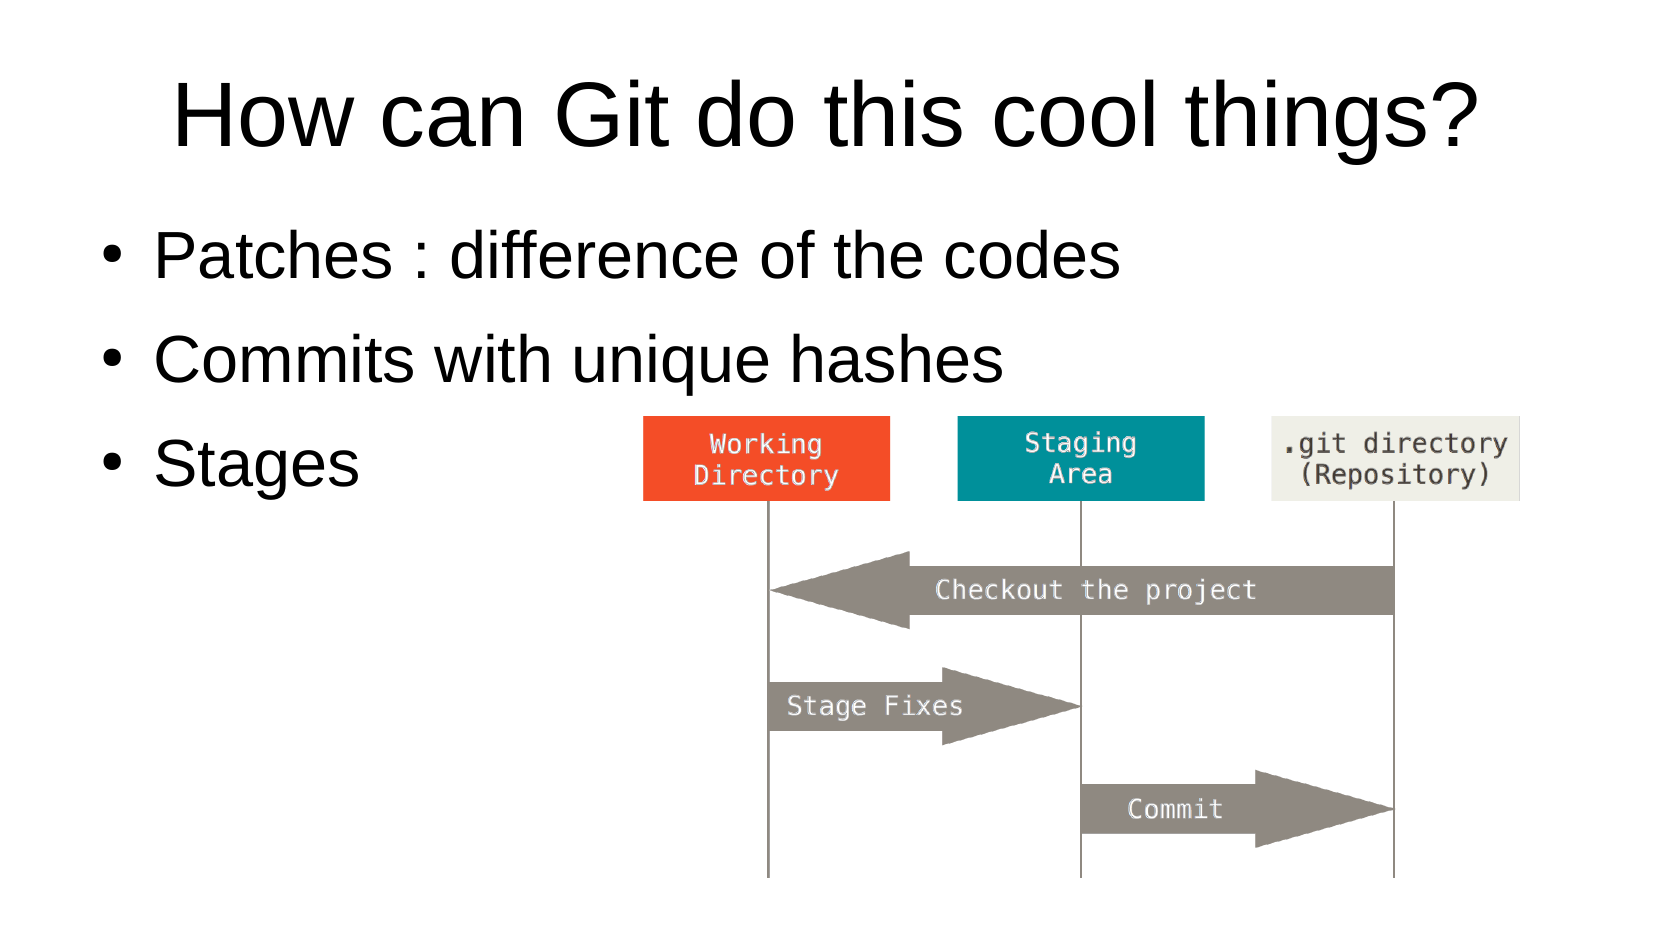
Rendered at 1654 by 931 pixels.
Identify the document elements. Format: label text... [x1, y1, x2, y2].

title How can Git do this cool things? [82, 37, 1571, 193]
list Patches : difference of the codes Commits with unique hashes Stages [82, 217, 1571, 758]
picture [635, 407, 1531, 901]
